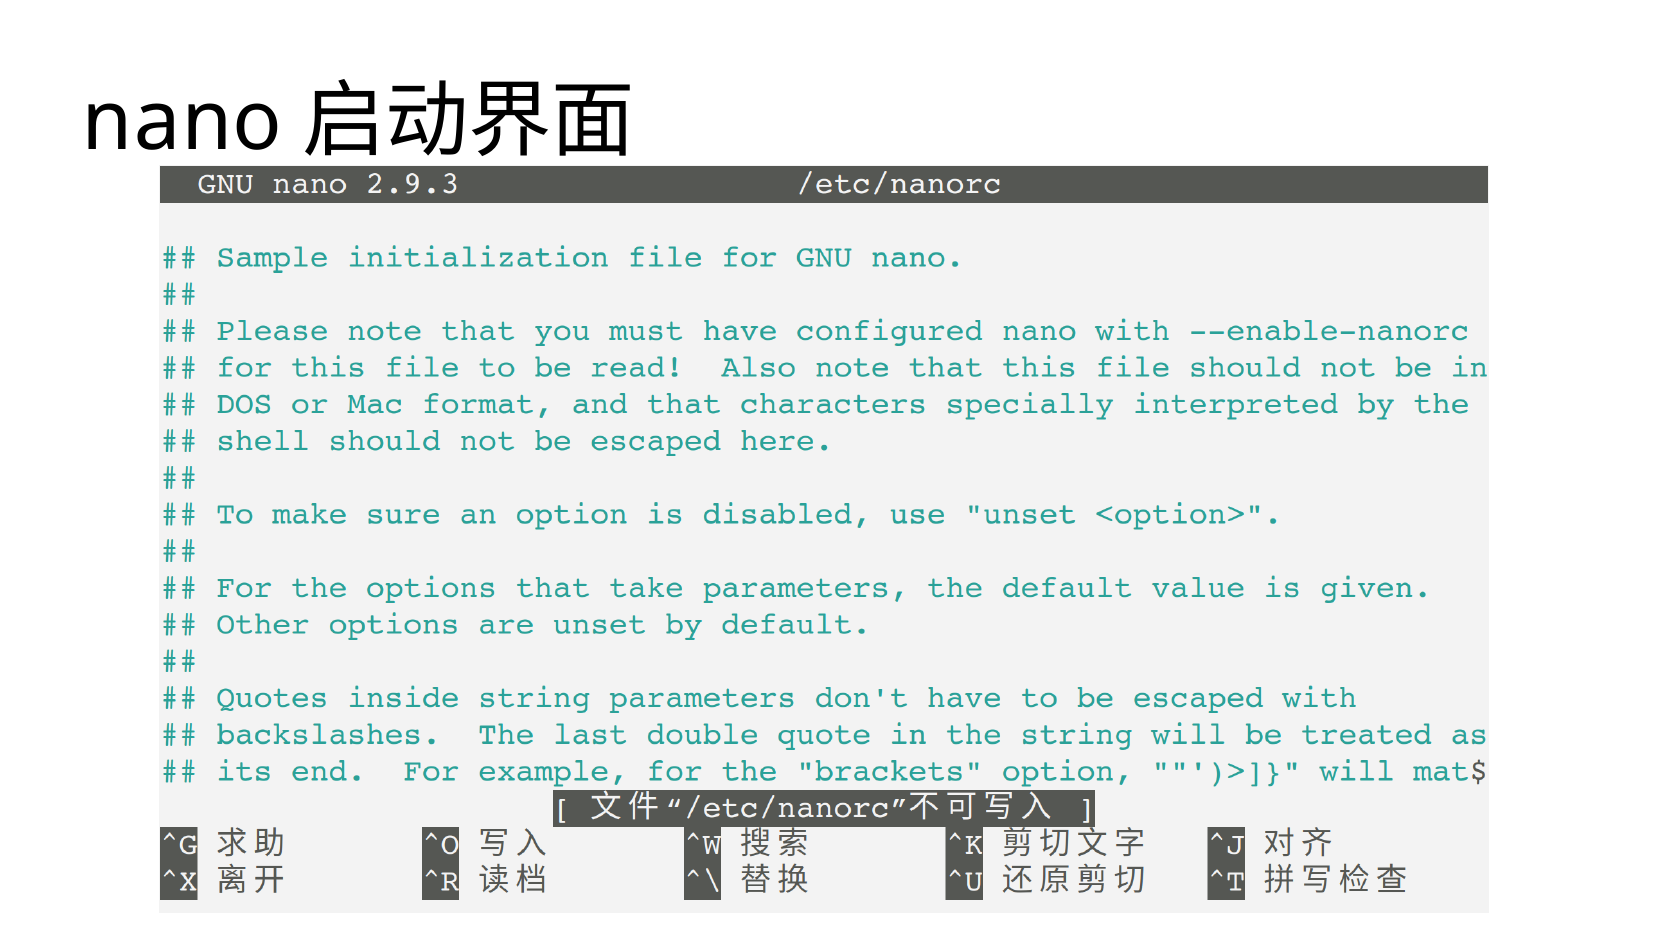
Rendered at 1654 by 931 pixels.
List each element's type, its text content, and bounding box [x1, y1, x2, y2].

title nano启动界面 [82, 37, 1571, 189]
picture [159, 165, 1489, 913]
